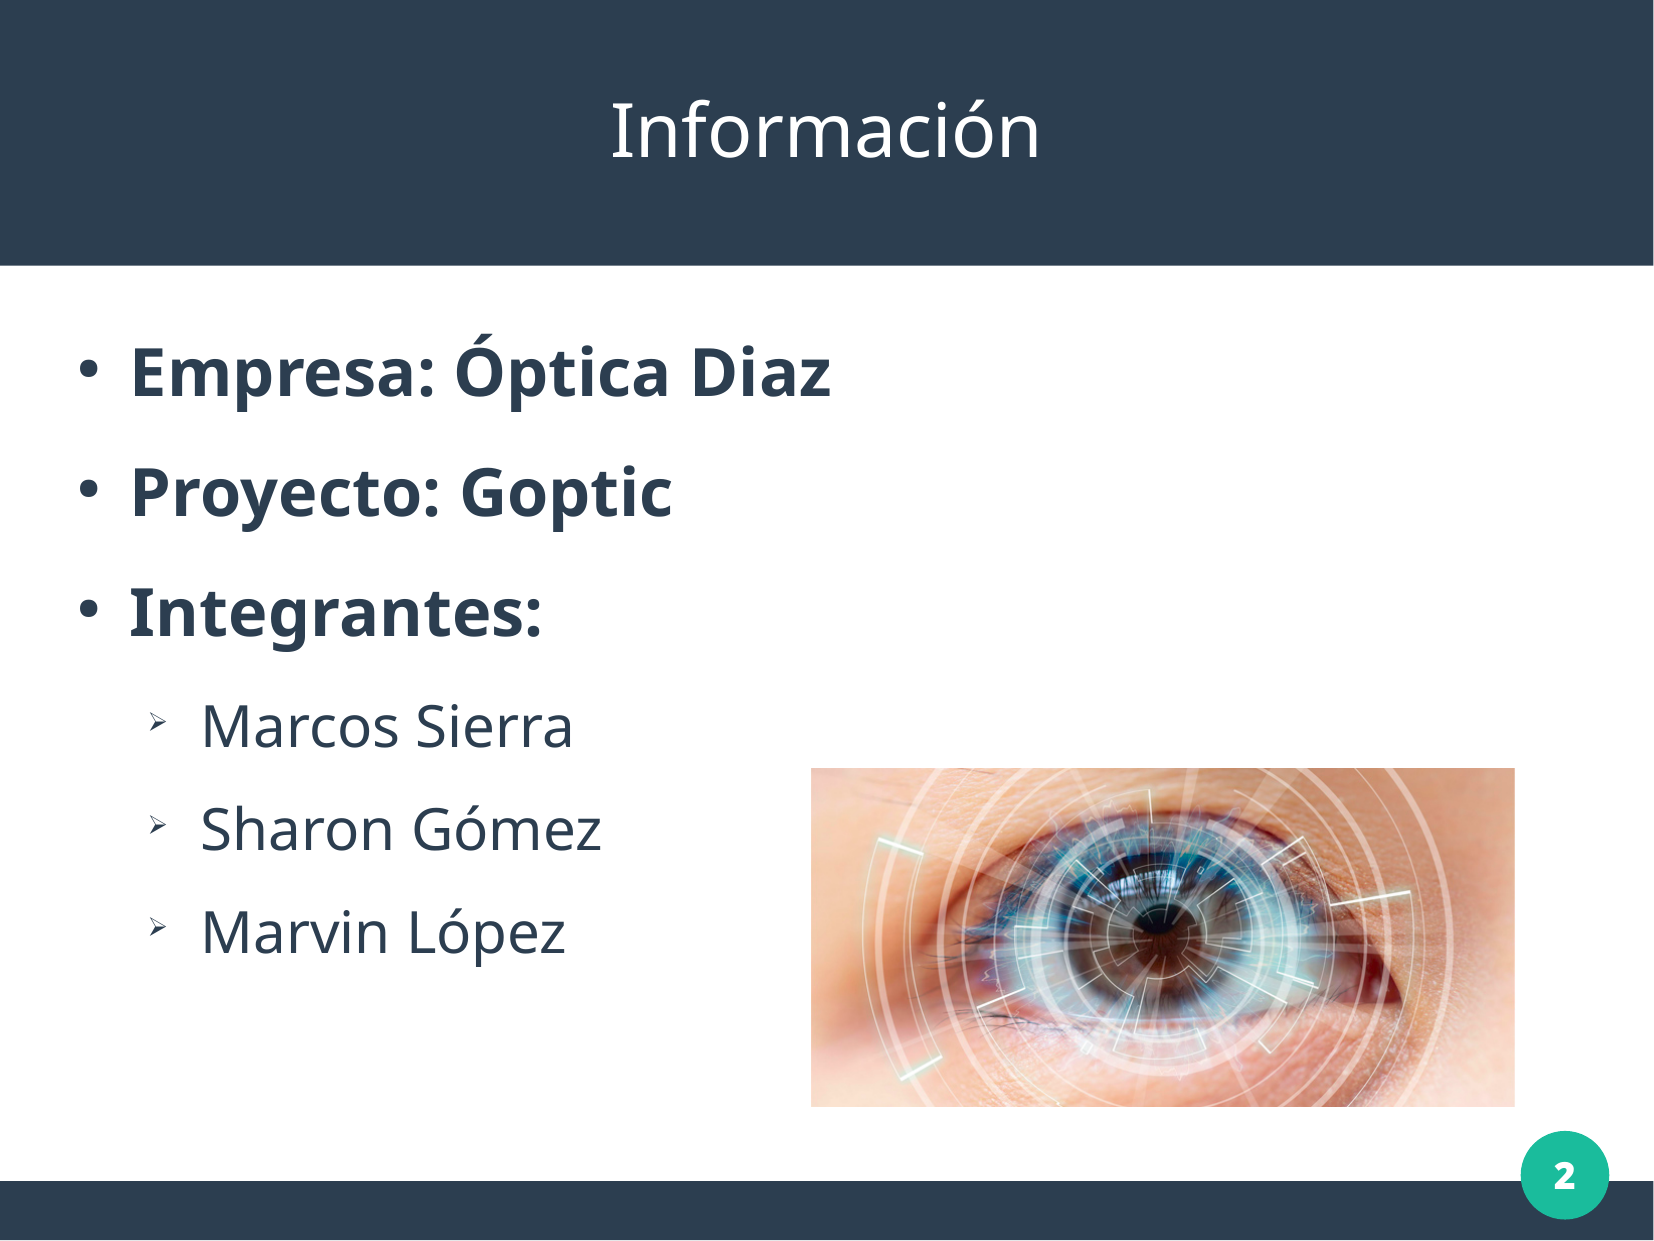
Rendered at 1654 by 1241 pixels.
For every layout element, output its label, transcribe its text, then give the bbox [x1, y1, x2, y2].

title Información [59, 49, 1595, 207]
picture [810, 768, 1516, 1107]
list Empresa: Óptica Diaz Proyecto: Goptic Integrantes: Marcos Sierra Sharon Gómez Marvin López [59, 324, 1595, 1152]
